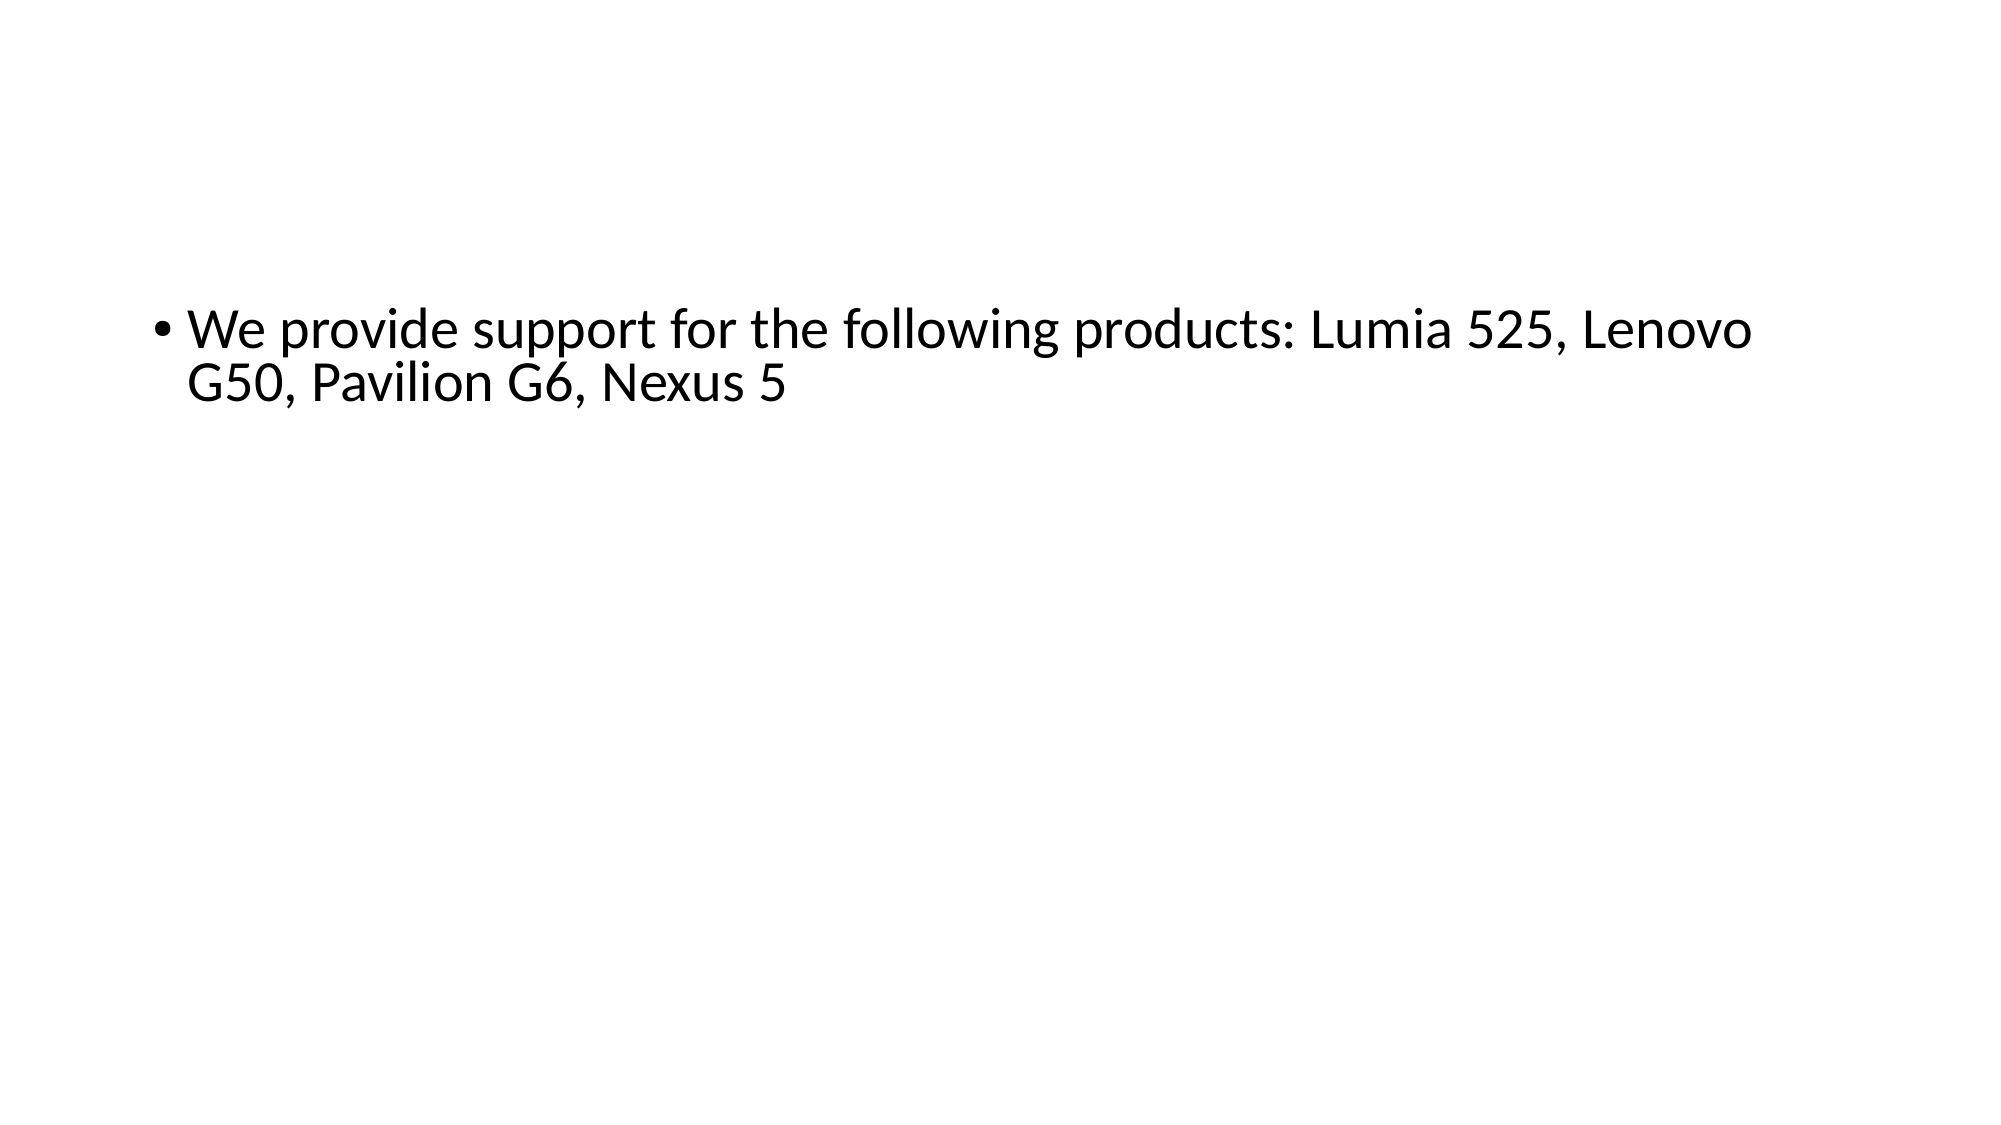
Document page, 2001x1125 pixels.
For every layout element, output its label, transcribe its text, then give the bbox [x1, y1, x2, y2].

list We provide support for the following products: Lumia 525, Lenovo G50, Pavilion G6, Nexus 5 [137, 299, 1863, 1014]
